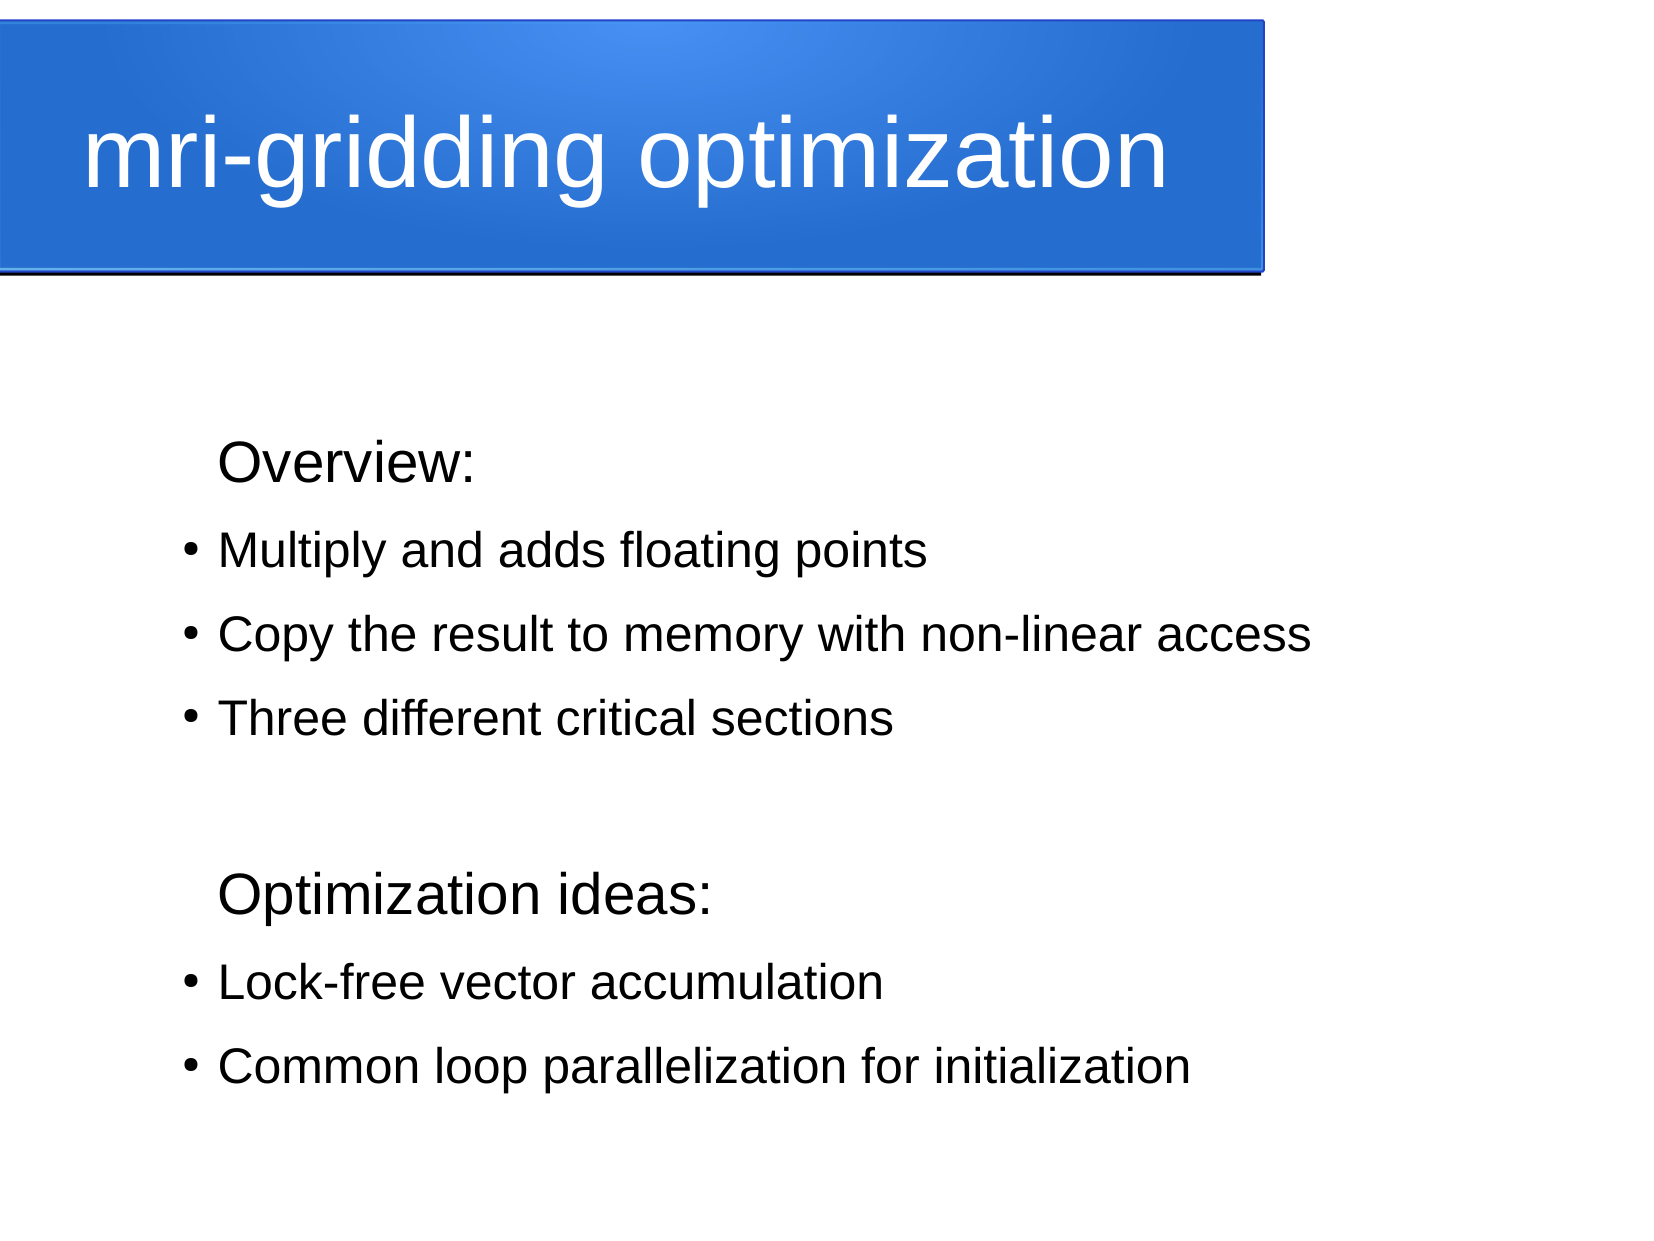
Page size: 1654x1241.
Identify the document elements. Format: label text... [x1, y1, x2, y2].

title mri-gridding optimization [82, 49, 1250, 257]
text_box Overview: Multiply and adds floating points Copy the result to memory with non-linear access Three different critical sections Optimization ideas: Lock-free vector accumulation Common loop parallelization for initialization [167, 389, 1488, 1069]
